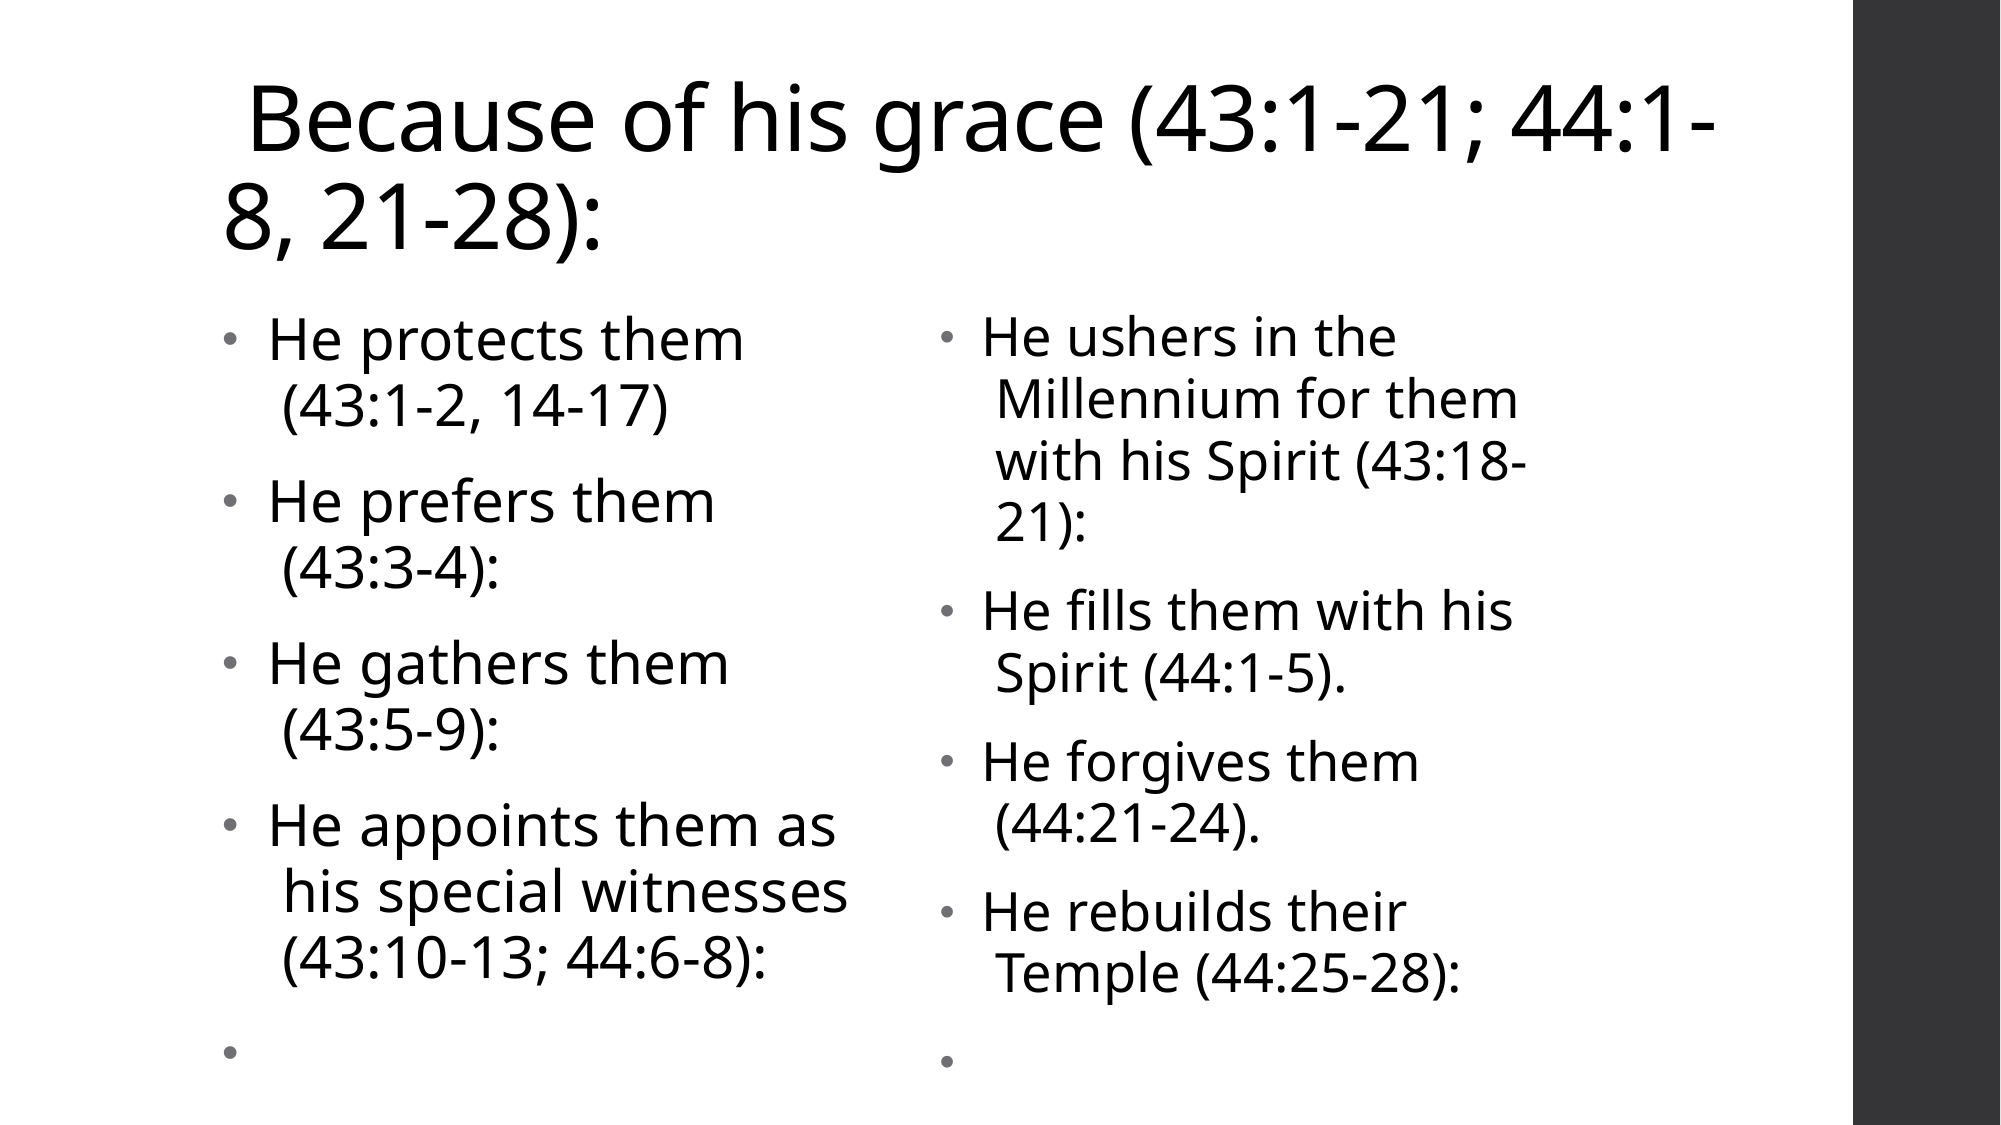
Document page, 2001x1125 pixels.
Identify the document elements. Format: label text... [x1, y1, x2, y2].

title Because of his grace (43:1-21; 44:1-8, 21-28): [206, 60, 1797, 278]
list He protects them (43:1-2, 14-17) He prefers them (43:3-4): He gathers them (43:5-9): He appoints them as his special witnesses (43:10-13; 44:6-8): [207, 299, 900, 1014]
list He ushers in the Millennium for them with his Spirit (43:18-21): He fills them with his Spirit (44:1-5). He forgives them (44:21-24). He rebuilds their Temple (44:25-28): [924, 299, 1617, 1014]
